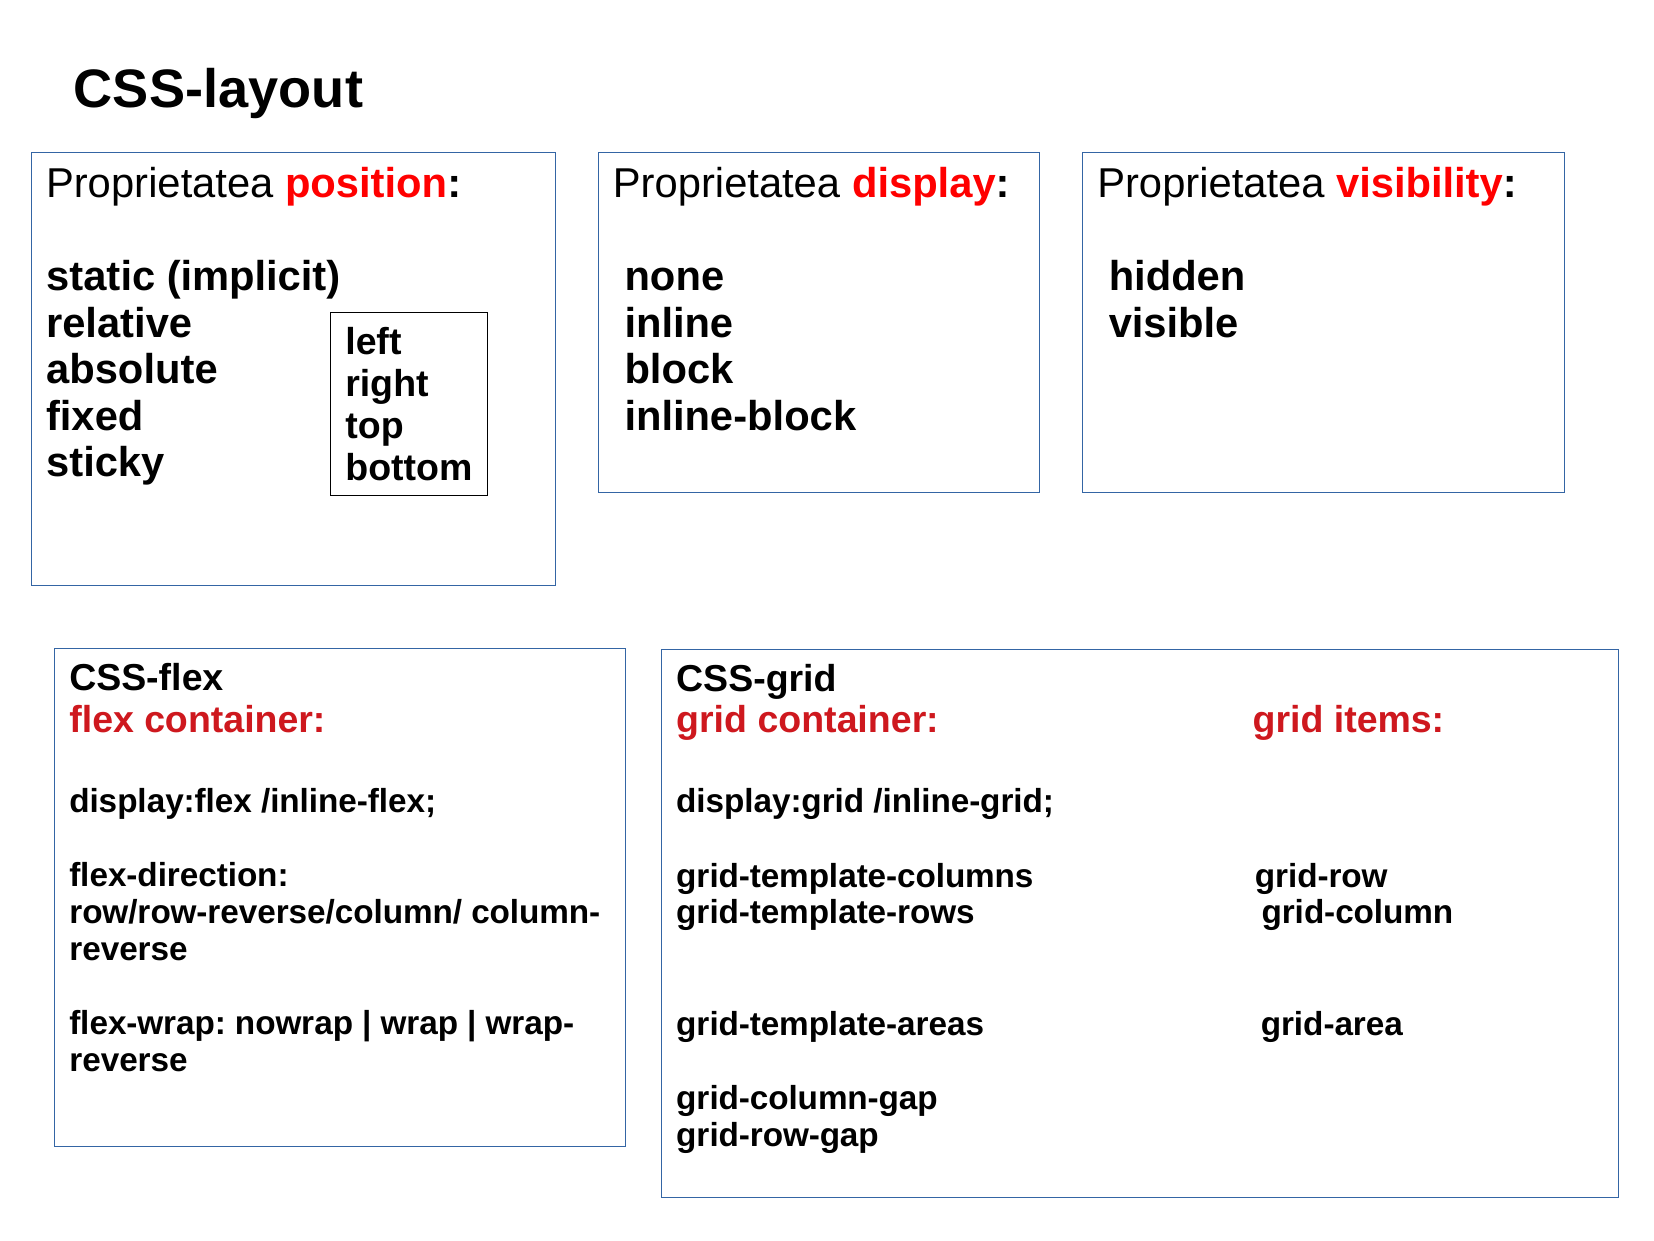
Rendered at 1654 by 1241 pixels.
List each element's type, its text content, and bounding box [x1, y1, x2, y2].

text_box Proprietatea position: static (implicit) relative absolute fixed sticky [31, 152, 556, 586]
text_box CSS-grid grid container: grid items: display:grid /inline-grid; grid-template-columns grid-row grid-template-rows grid-column grid-template-areas grid-area grid-column-gap grid-row-gap [661, 649, 1619, 1198]
text_box Proprietatea visibility: hidden visible [1082, 152, 1565, 493]
text_box Proprietatea display: none inline block inline-block [598, 152, 1040, 493]
text_box CSS-layout [59, 50, 1229, 215]
text_box left right top bottom [330, 312, 488, 496]
text_box CSS-flex flex container: display:flex /inline-flex; flex-direction: row/row-reverse/column/ column-reverse flex-wrap: nowrap | wrap | wrap-reverse [54, 648, 626, 1147]
